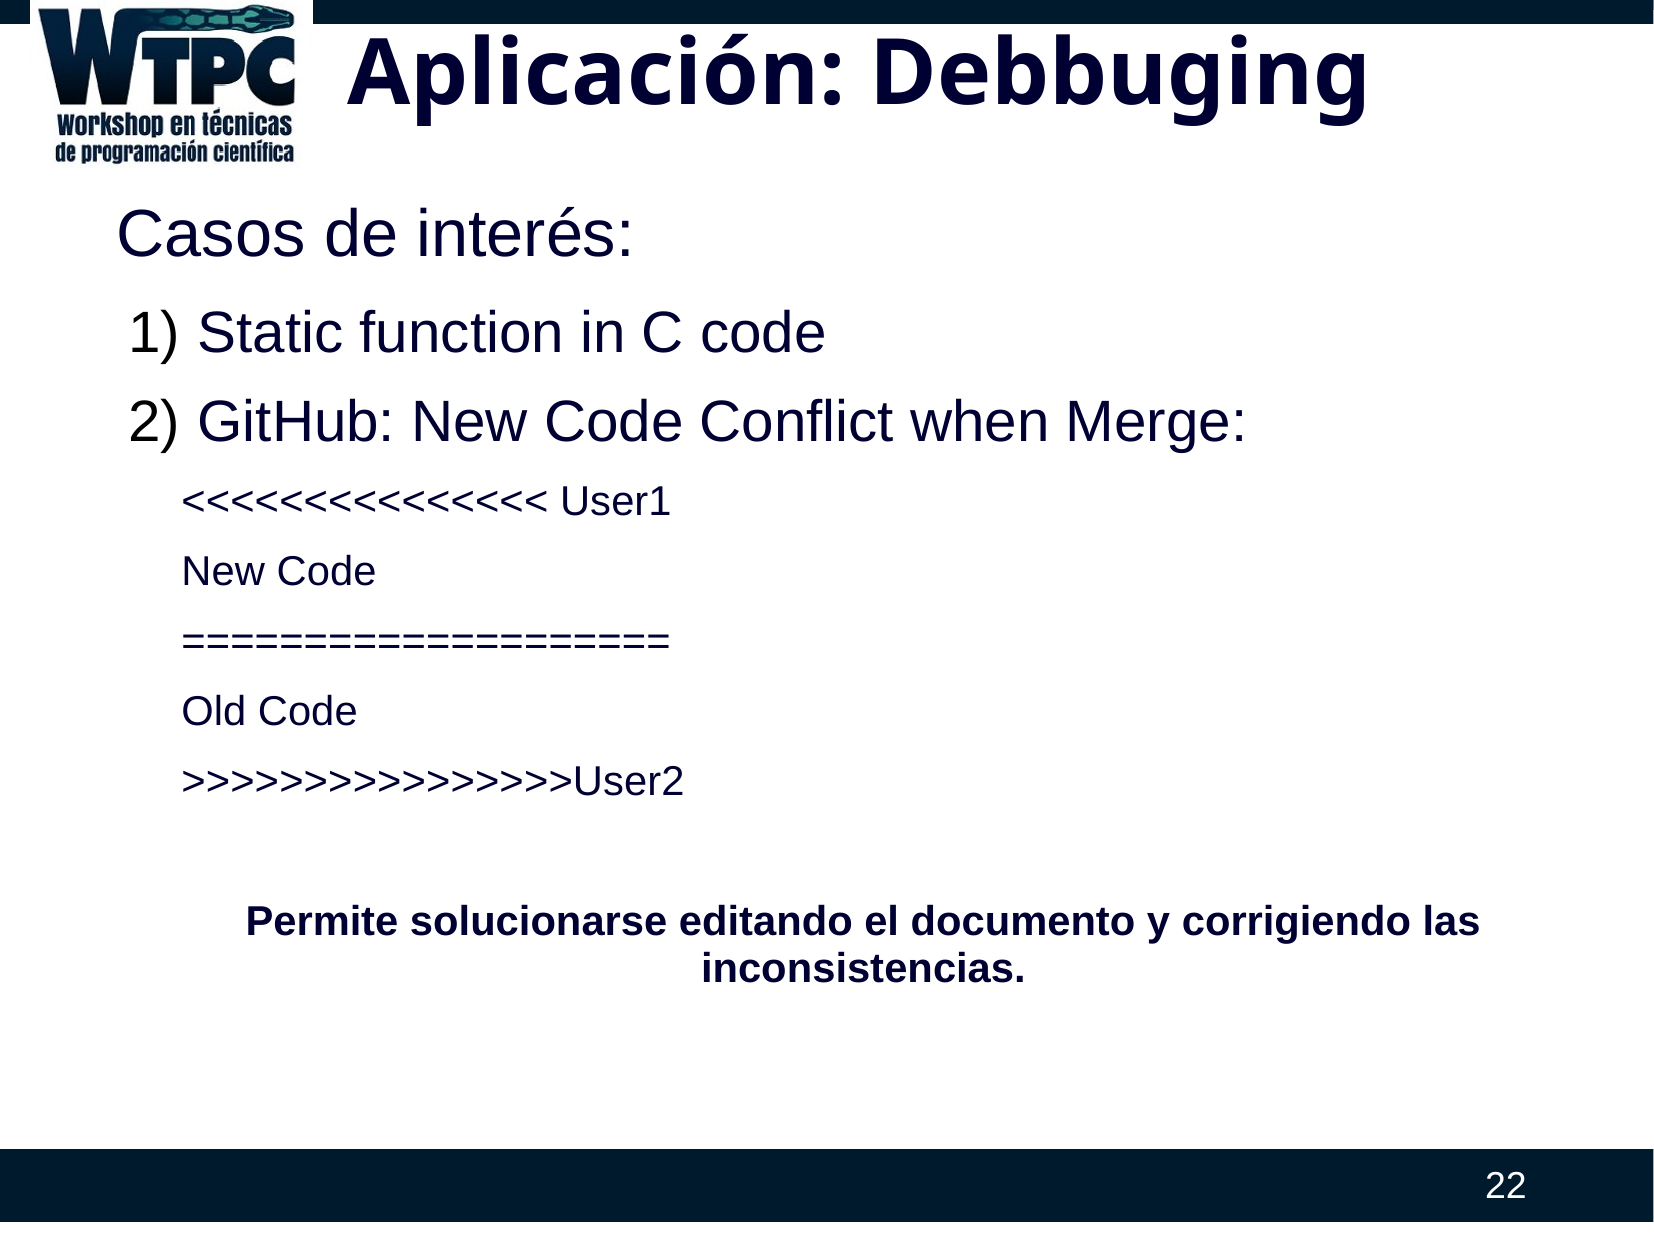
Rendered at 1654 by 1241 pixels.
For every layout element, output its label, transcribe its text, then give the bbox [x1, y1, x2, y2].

text_box <número> [1470, 1156, 1654, 1228]
picture [0, 1149, 1654, 1223]
list Casos de interés: Static function in C code GitHub: New Code Conflict when Merge: <<<<<<<<<<<<<<< User1 New Code ==================== Old Code >>>>>>>>>>>>>>>>User2 Permite solucionarse editando el documento y corrigiendo las inconsistencias. [39, 195, 1617, 1106]
title Aplicación: Debbuging [347, 24, 1569, 125]
picture [0, 0, 1654, 175]
